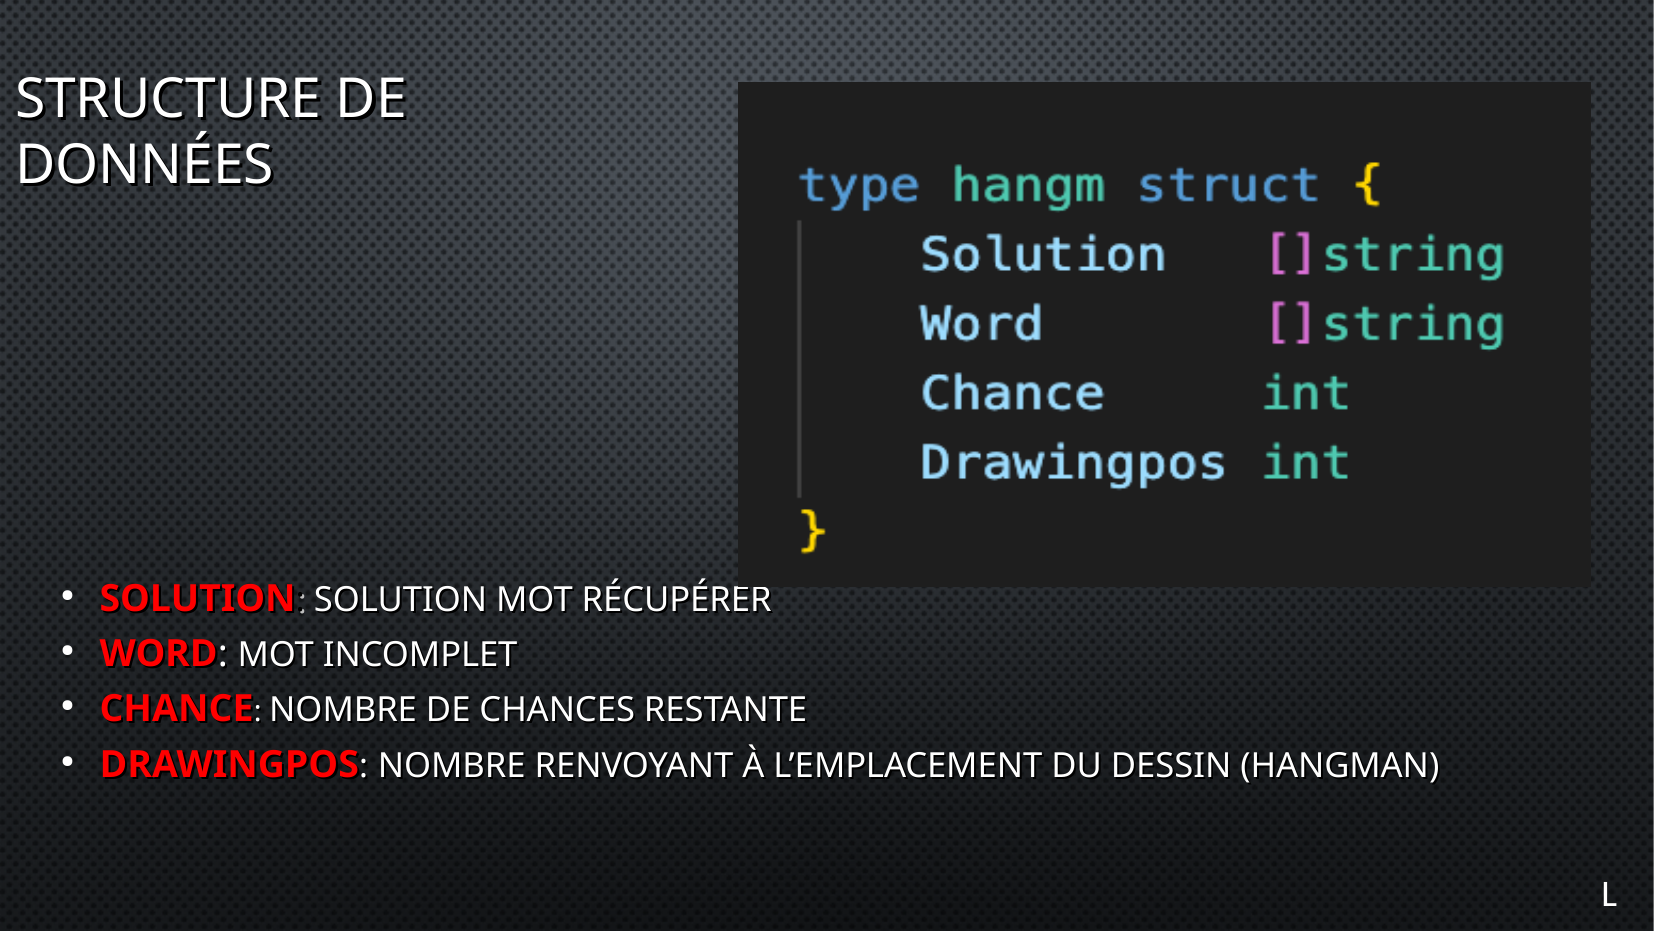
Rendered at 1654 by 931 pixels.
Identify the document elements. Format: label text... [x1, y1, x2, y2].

picture [0, 0, 1654, 931]
list Solution: Solution mot récupérer Word: Mot incomplet Chance: Nombre de chances restante Drawingpos: Nombre renvoyant à l’emplacement du dessin (hangman) [45, 542, 1501, 816]
text_box L [1586, 861, 1633, 922]
title Structure de données [0, 54, 695, 203]
